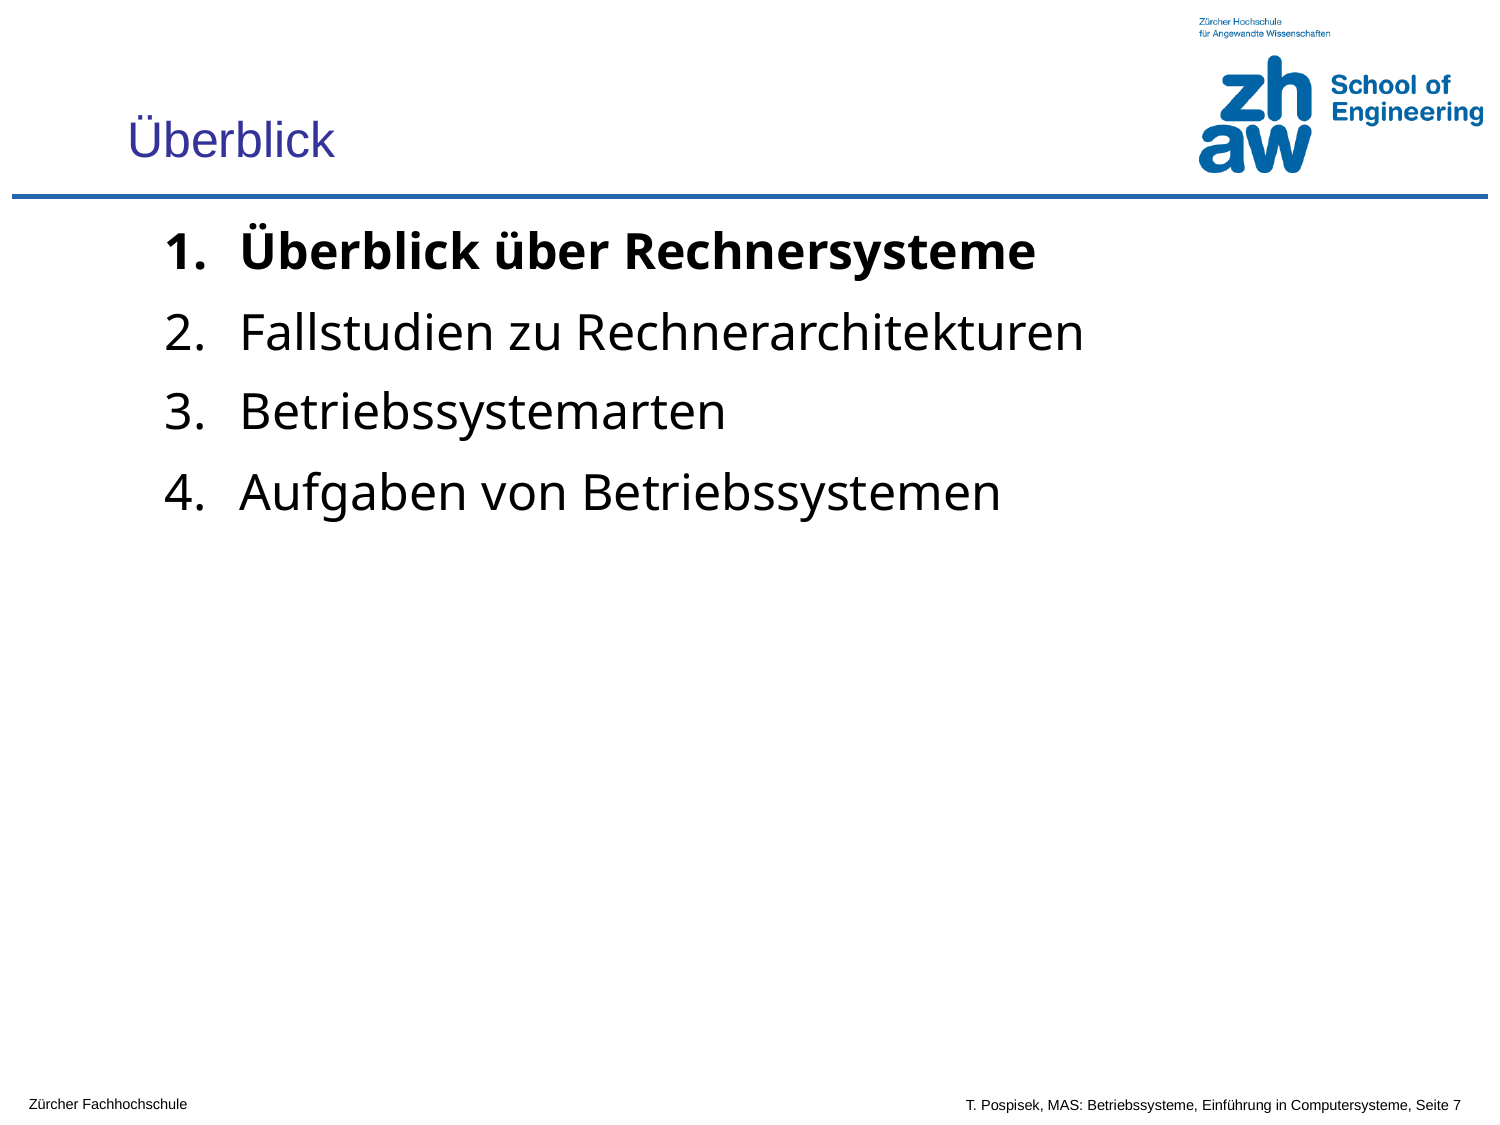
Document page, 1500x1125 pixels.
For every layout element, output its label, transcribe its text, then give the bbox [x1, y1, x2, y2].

text_box Überblick über Rechnersysteme Fallstudien zu Rechnerarchitekturen Betriebssystemarten Aufgaben von Betriebssystemen [149, 212, 1363, 988]
picture [1199, 18, 1483, 173]
title Überblick [112, 50, 1391, 175]
